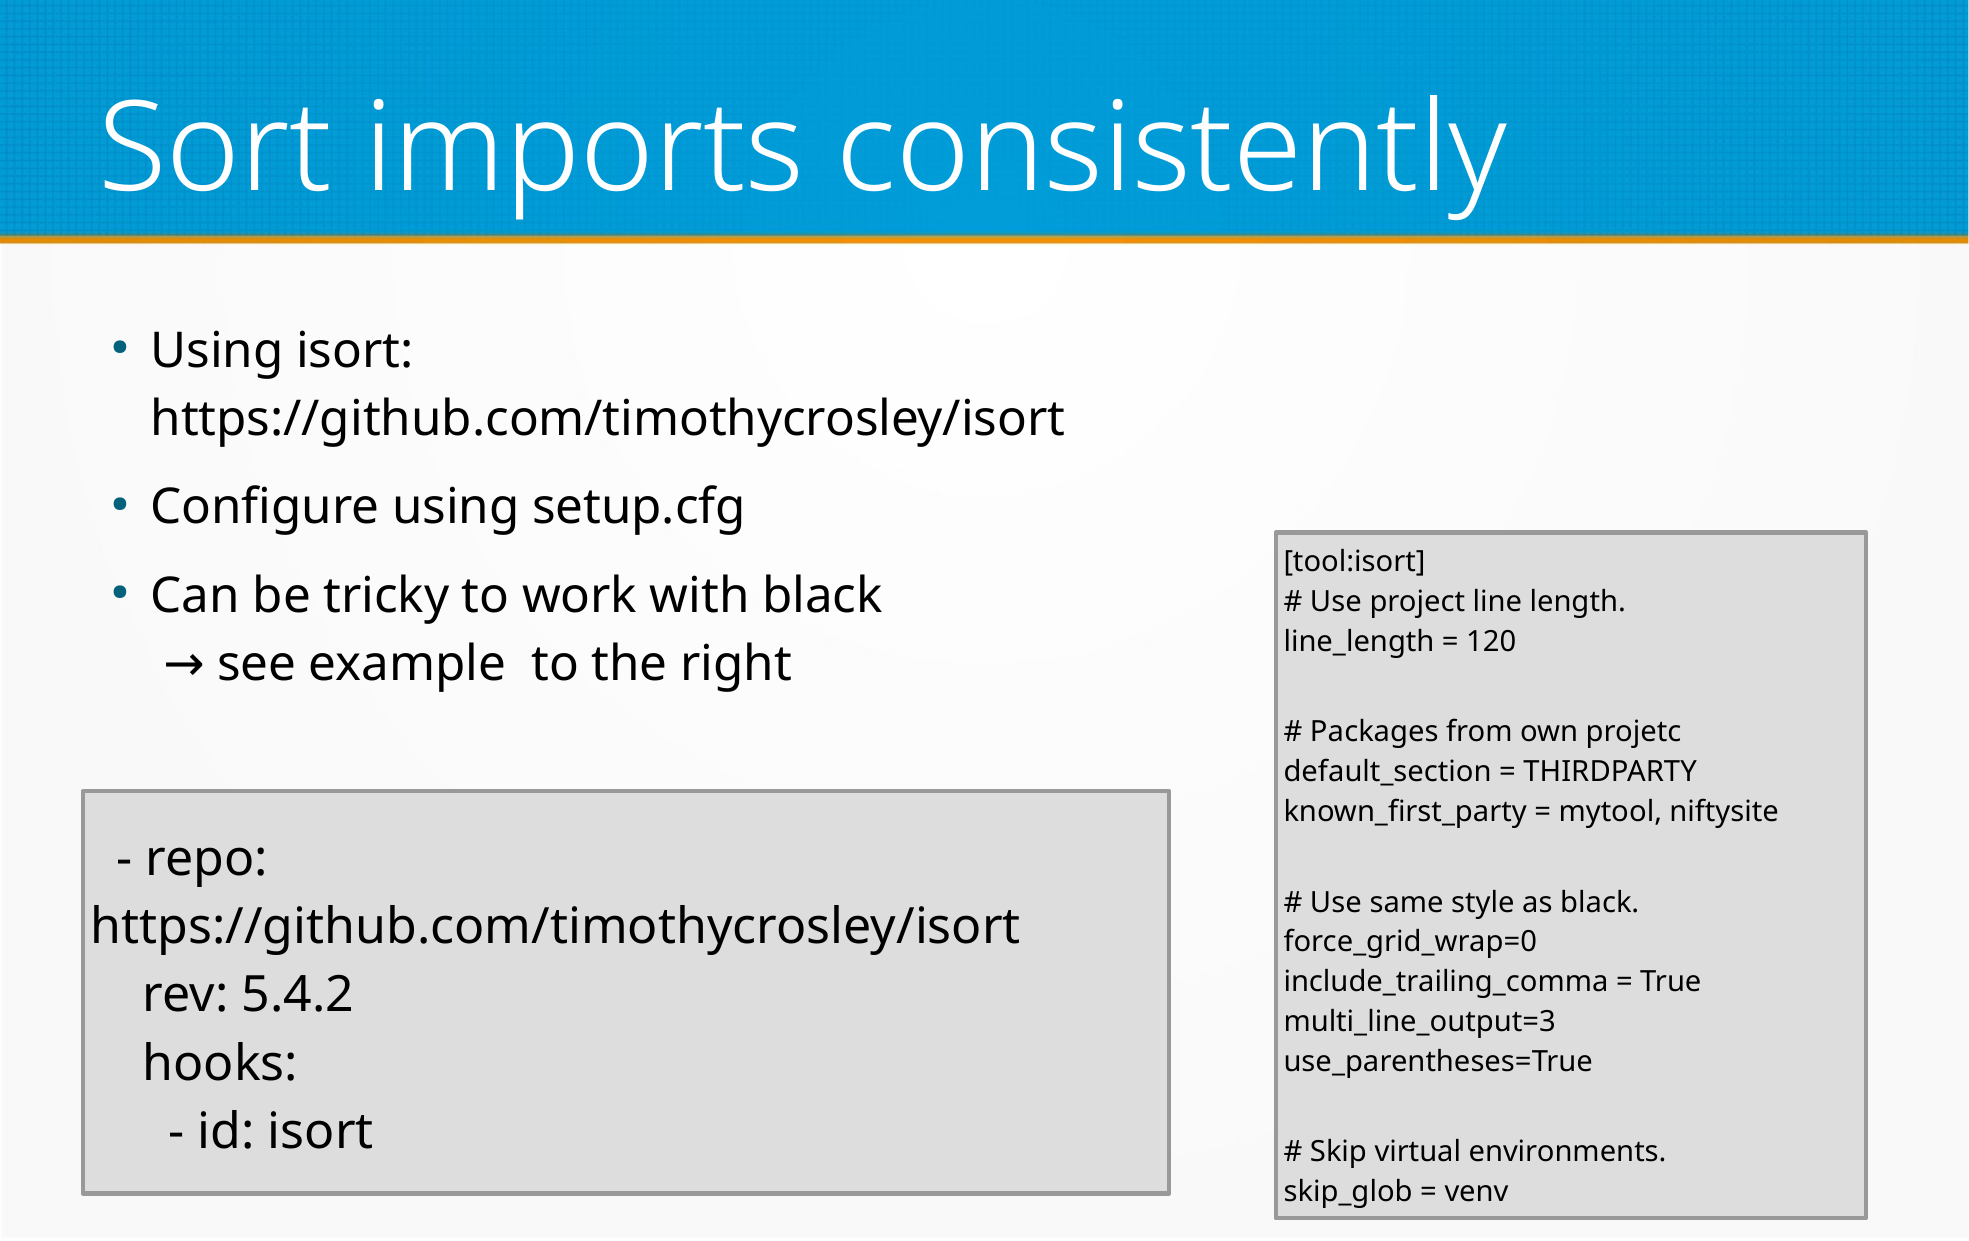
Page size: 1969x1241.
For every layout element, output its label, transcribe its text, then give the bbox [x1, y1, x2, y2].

text_box [tool:isort] # Use project line length. line_length = 120 # Packages from own projetc default_section = THIRDPARTY known_first_party = mytool, niftysite # Use same style as black. force_grid_wrap=0 include_trailing_comma = True multi_line_output=3 use_parentheses=True # Skip virtual environments. skip_glob = venv [1275, 557, 1867, 1193]
title Sort imports consistently [98, 19, 1870, 227]
picture [0, 233, 1969, 1241]
list Using isort: https://github.com/timothycrosley/isort Configure using setup.cfg Can be tricky to work with black → see example to the right [98, 315, 1276, 697]
text_box - repo: https://github.com/timothycrosley/isort rev: 5.4.2 hooks: - id: isort [82, 791, 1170, 1194]
